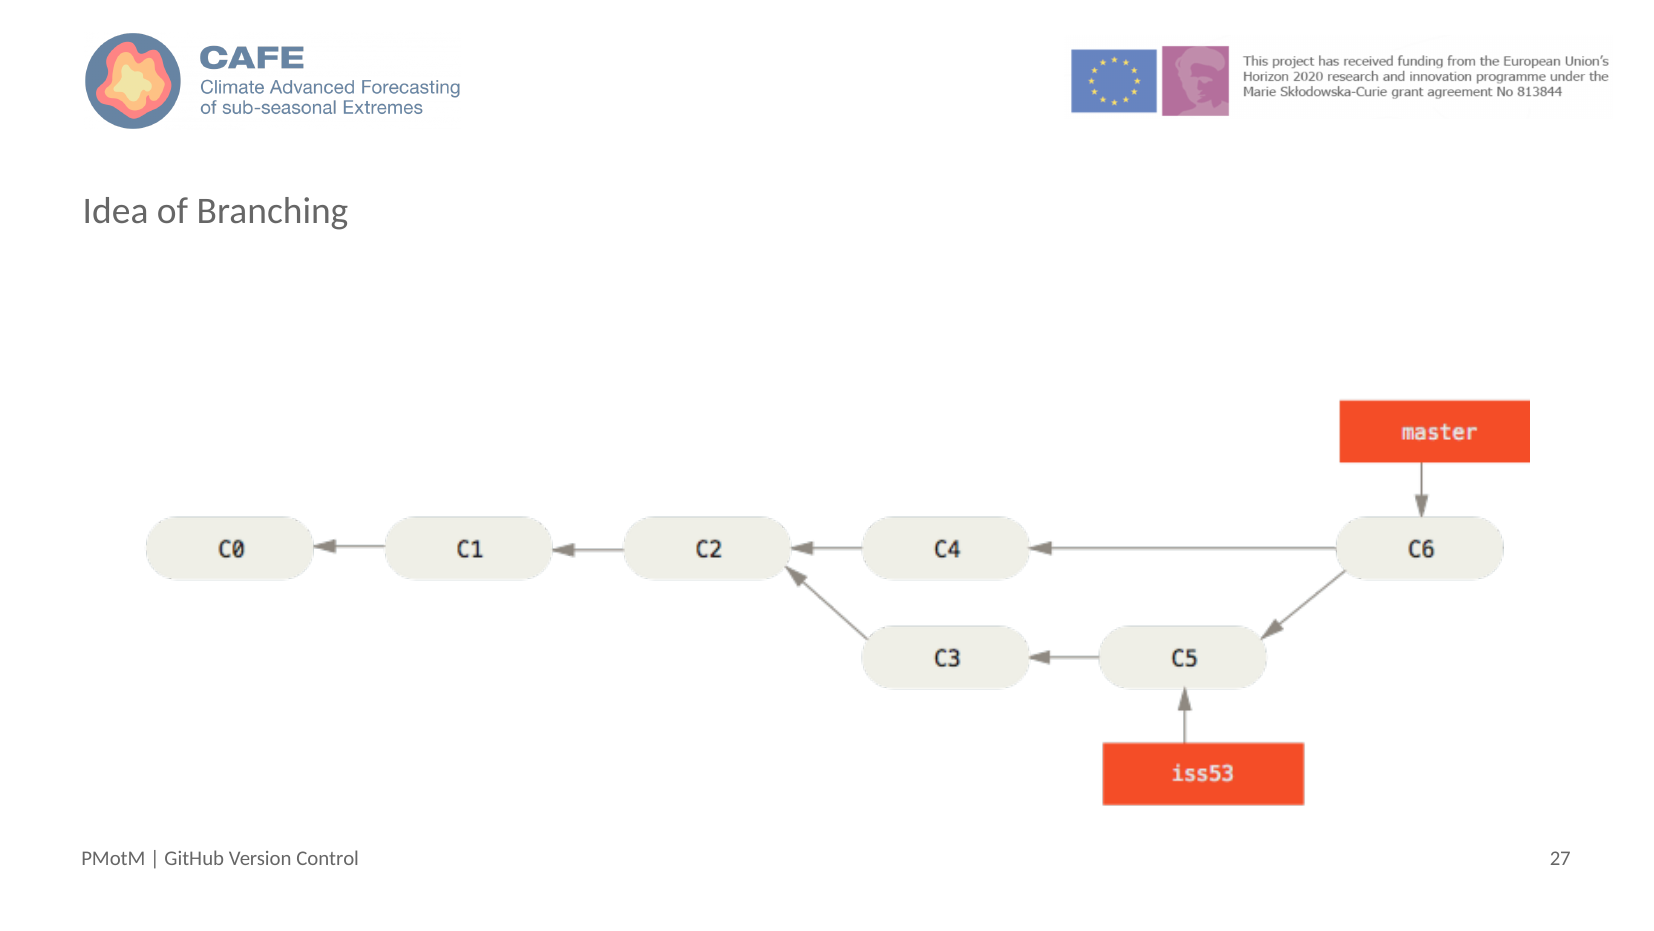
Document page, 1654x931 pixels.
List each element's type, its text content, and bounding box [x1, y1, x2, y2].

picture [124, 271, 1530, 827]
title Idea of Branching [82, 183, 1571, 246]
